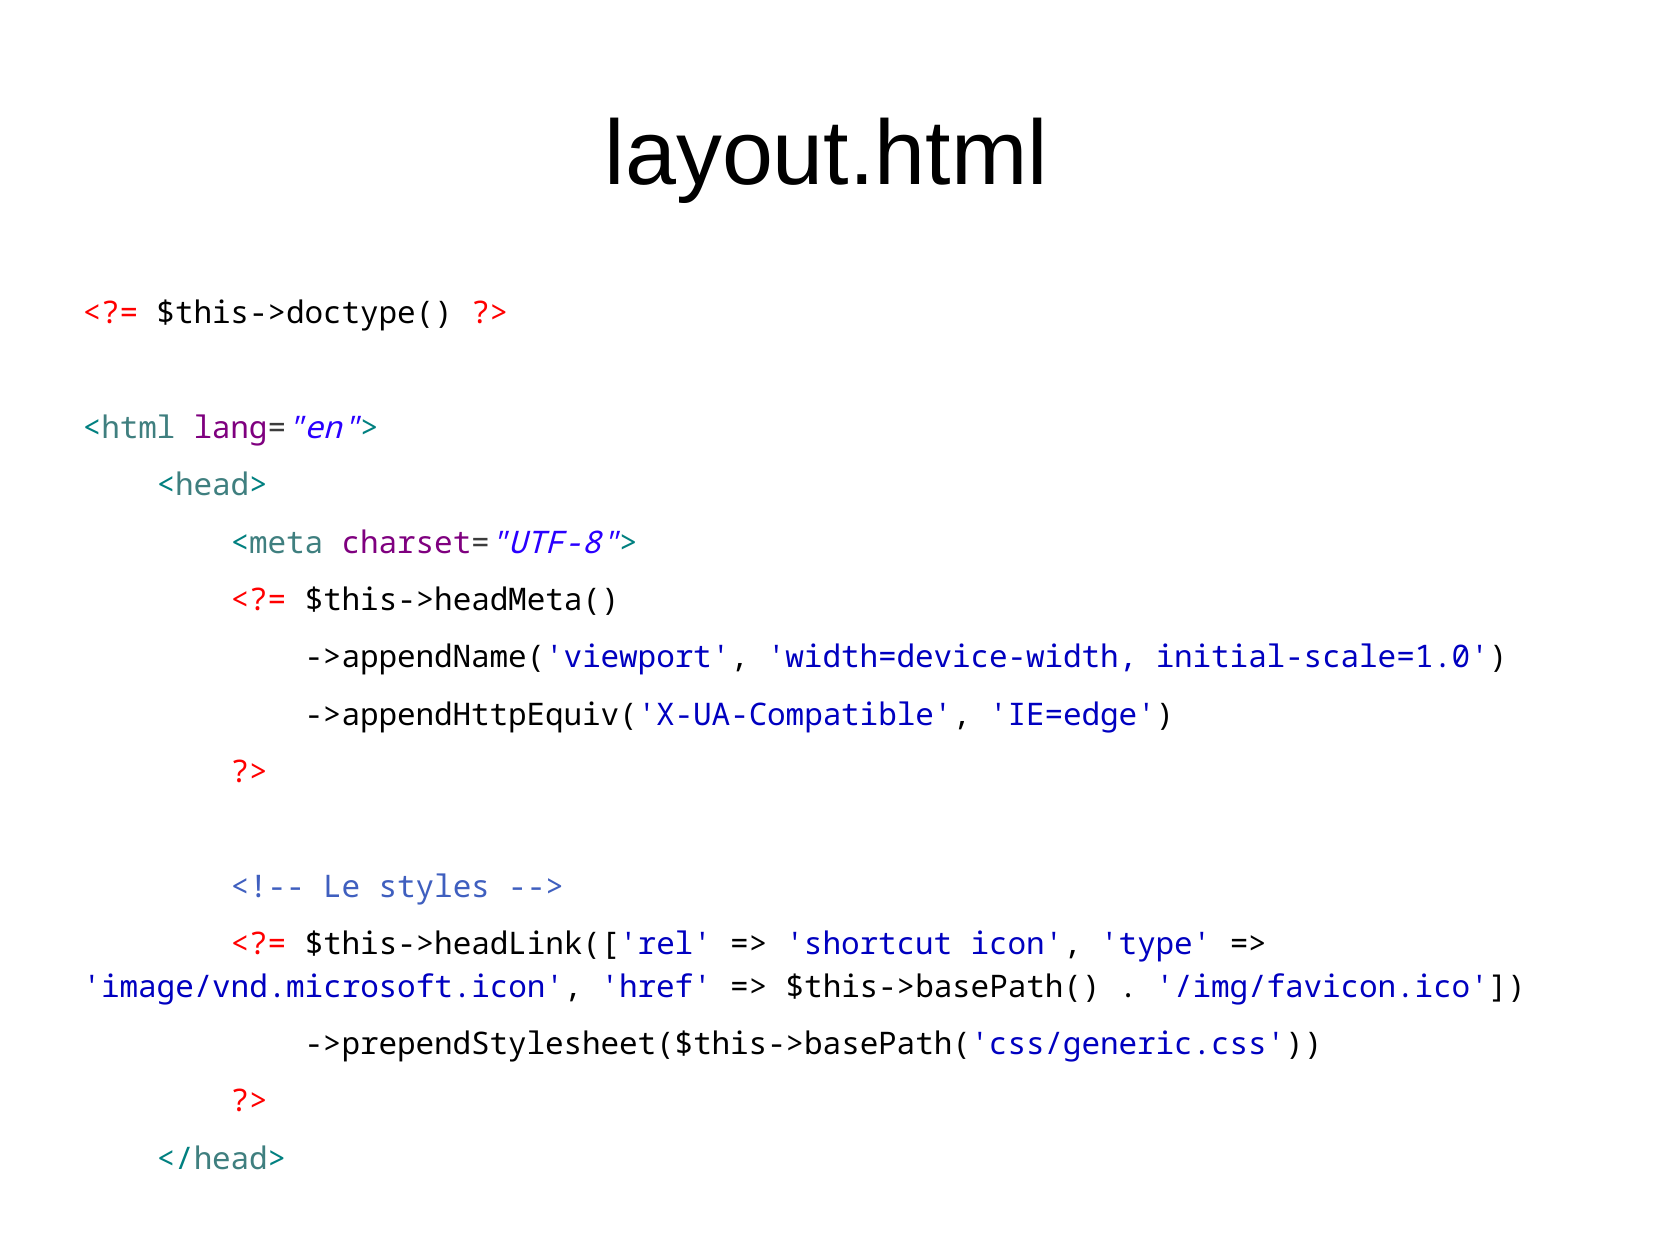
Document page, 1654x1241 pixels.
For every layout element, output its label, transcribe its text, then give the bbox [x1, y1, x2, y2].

list <?= $this->doctype() ?> <html lang="en"> <head> <meta charset="UTF-8"> <?= $this->headMeta() ->appendName('viewport', 'width=device-width, initial-scale=1.0') ->appendHttpEquiv('X-UA-Compatible', 'IE=edge') ?> <!-- Le styles --> <?= $this->headLink(['rel' => 'shortcut icon', 'type' => 'image/vnd.microsoft.icon', 'href' => $this->basePath() . '/img/favicon.ico']) ->prependStylesheet($this->basePath('css/generic.css')) ?> </head> [82, 290, 1571, 1182]
title layout.html [82, 49, 1571, 257]
